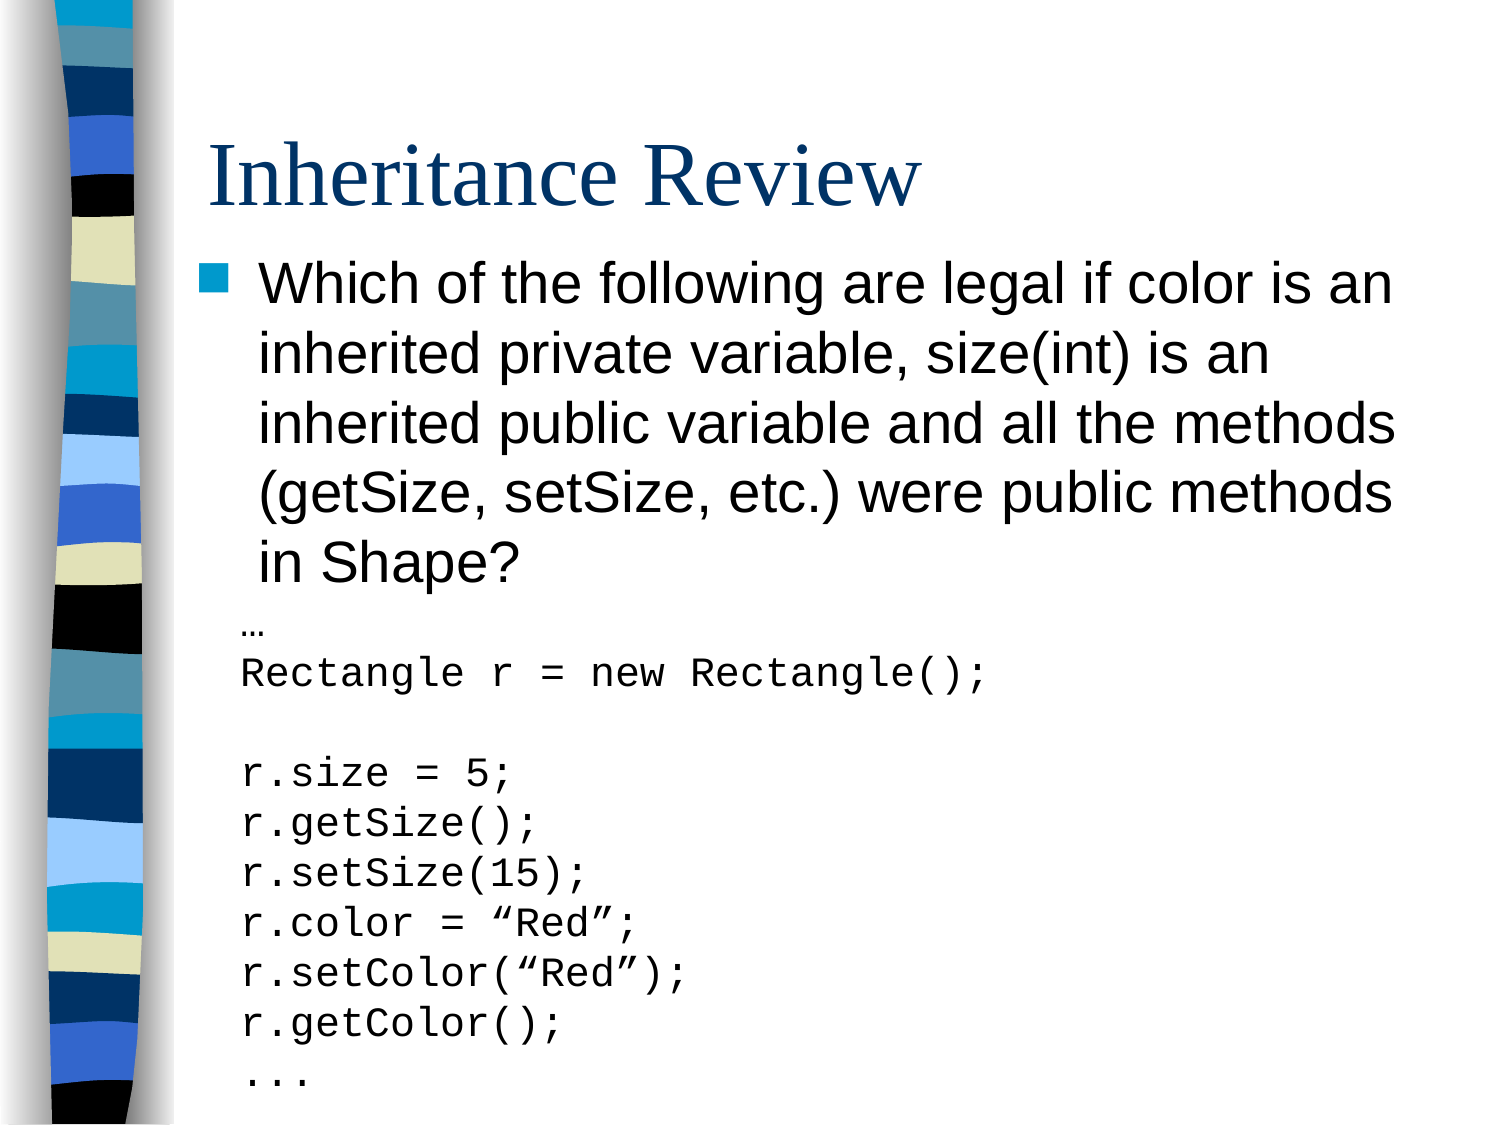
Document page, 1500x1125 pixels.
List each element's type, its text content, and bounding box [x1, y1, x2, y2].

text_box … Rectangle r = new Rectangle(); r.size = 5; r.getSize(); r.setSize(15); r.color = “Red”; r.setColor(“Red”); r.getColor(); ... [225, 587, 1006, 1104]
text_box Which of the following are legal if color is an inherited private variable, size(int) is an inherited public variable and all the methods (getSize, setSize, etc.) were public methods in Shape? [187, 237, 1463, 913]
title Inheritance Review [192, 74, 1468, 263]
